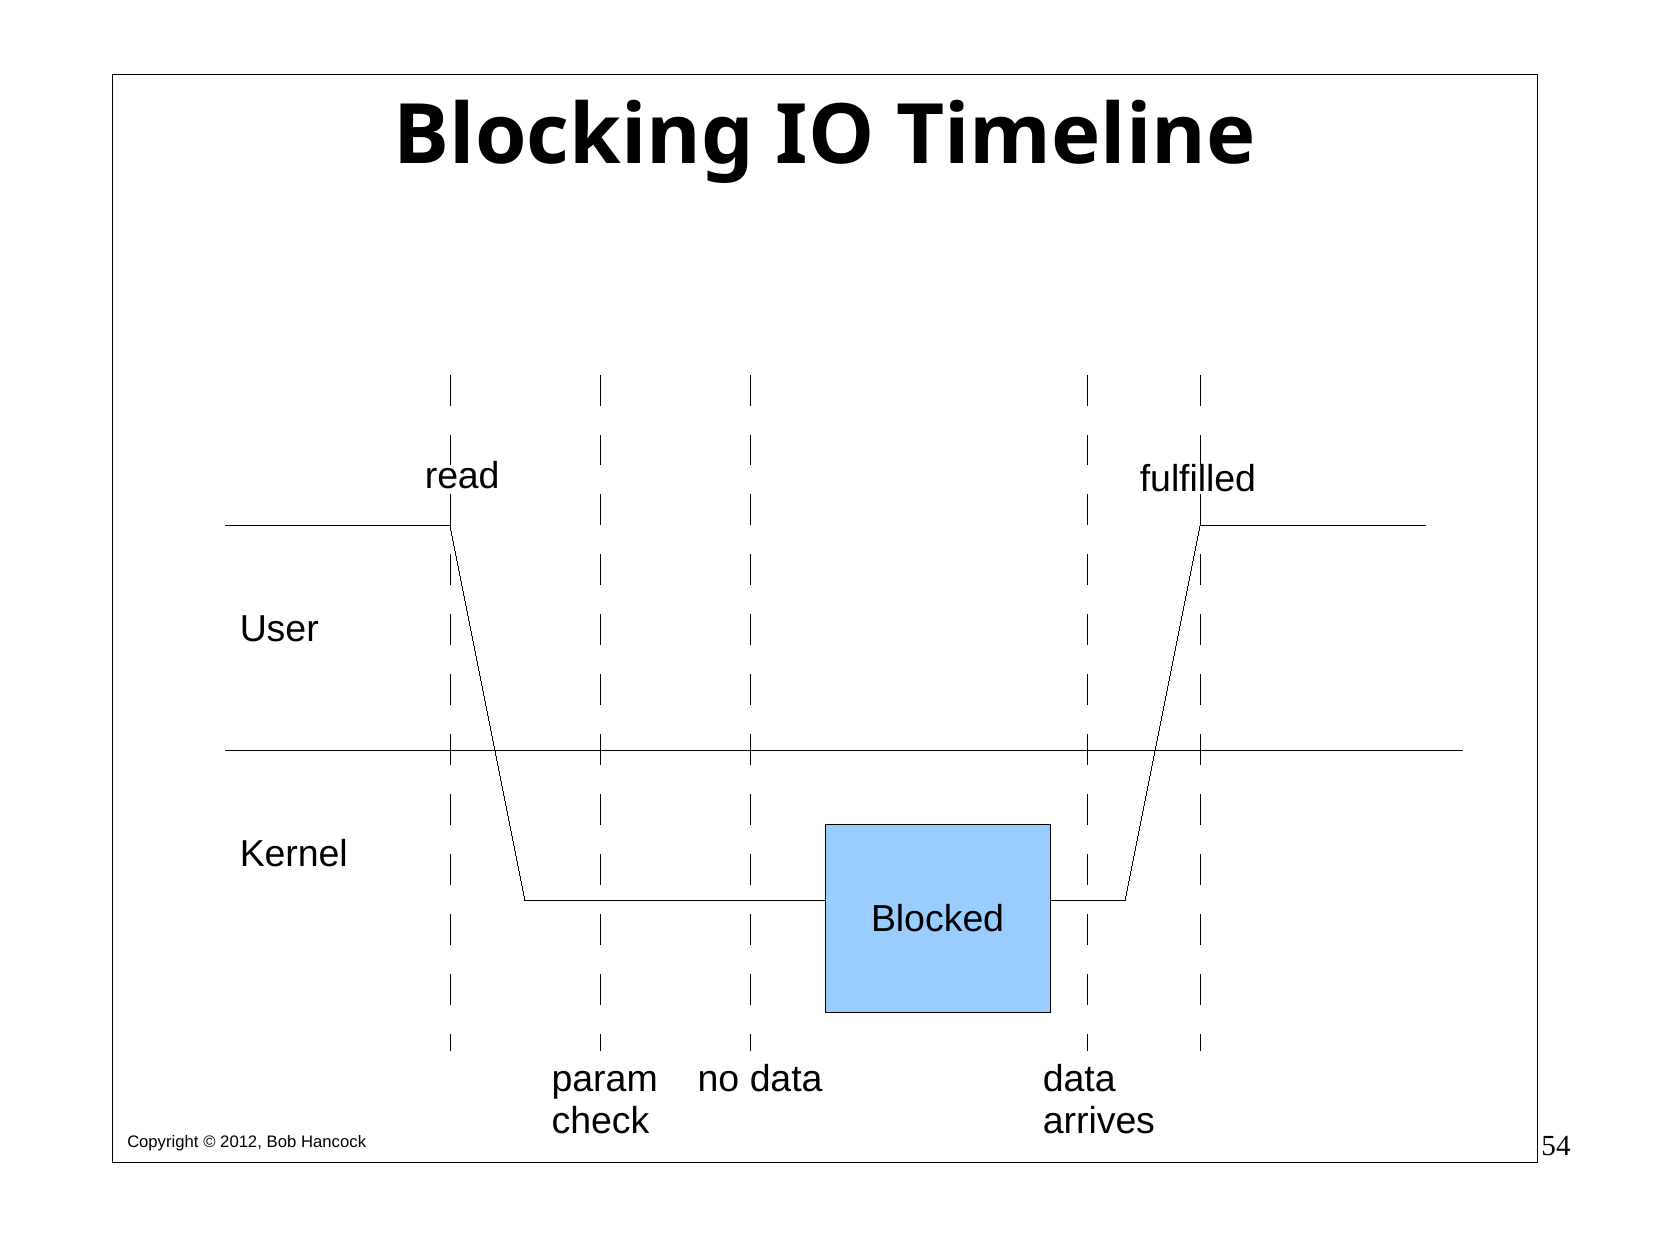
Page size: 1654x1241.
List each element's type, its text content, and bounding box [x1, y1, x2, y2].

text_box fulfilled [1125, 450, 1271, 507]
text_box no data [682, 1050, 838, 1107]
text_box read [410, 447, 515, 505]
title Blocking IO Timeline [112, 75, 1538, 188]
text_box User [225, 600, 334, 657]
text_box Copyright © 2012, Bob Hancock [112, 1125, 382, 1159]
text_box param check [536, 1050, 693, 1149]
text_box data arrives [1028, 1050, 1179, 1149]
text_box Kernel [225, 825, 363, 882]
text_box Blocked [825, 824, 1051, 1013]
